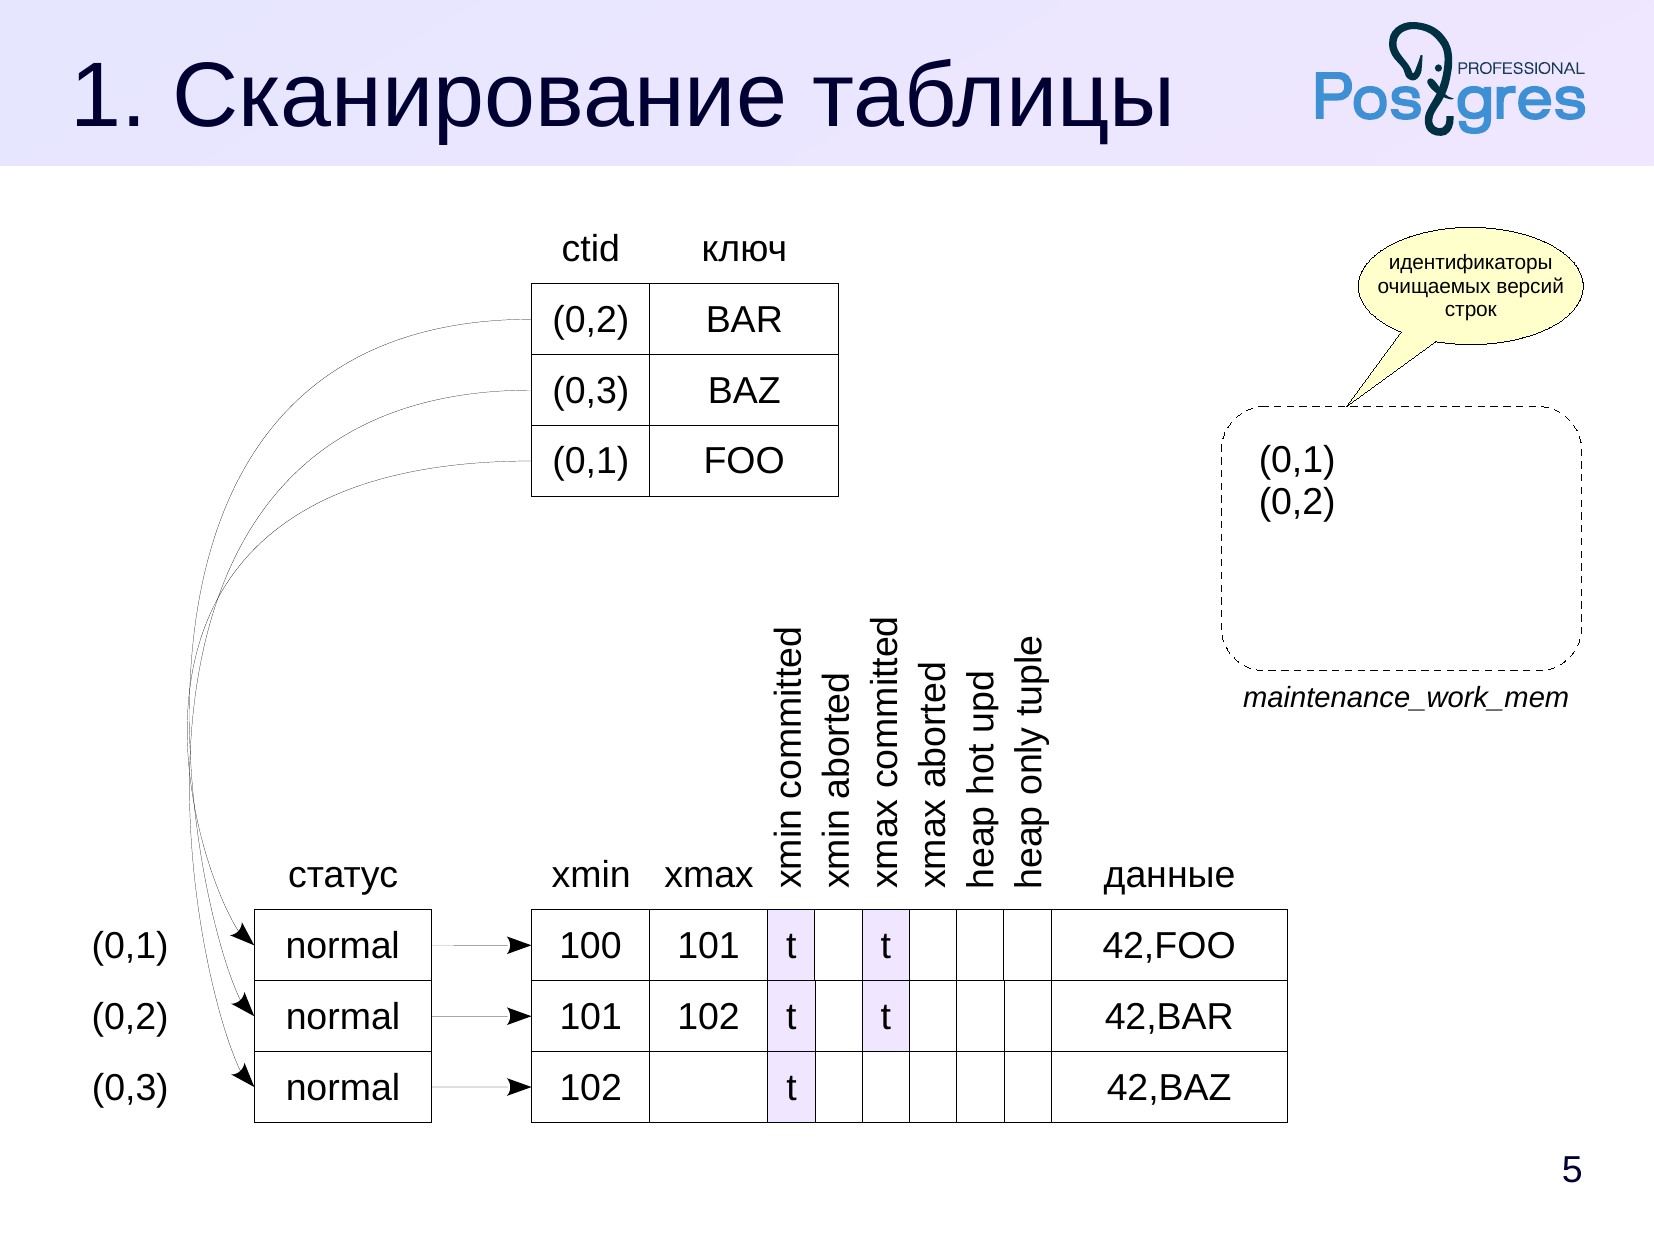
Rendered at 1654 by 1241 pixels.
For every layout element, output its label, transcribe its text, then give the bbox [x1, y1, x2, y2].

text_box t [768, 1051, 815, 1123]
text_box 100 [531, 909, 649, 980]
text_box 42,BAZ [1052, 1051, 1288, 1123]
text_box xmin aborted [812, 590, 855, 904]
text_box t [768, 980, 815, 1051]
text_box идентификаторы очищаемых версий строк [1346, 227, 1584, 407]
text_box xmin committed [762, 590, 812, 904]
text_box xmax committed [855, 590, 902, 904]
text_box FOO [649, 425, 839, 497]
text_box xmax [650, 838, 769, 909]
text_box (0,1) (0,2) [1243, 430, 1351, 530]
text_box (0,3) [531, 354, 649, 425]
text_box статус [254, 839, 432, 909]
text_box ключ [649, 212, 839, 283]
text_box 102 [649, 980, 768, 1051]
text_box (0,1) [71, 909, 190, 980]
title 1. Сканирование таблицы [70, 43, 1241, 147]
text_box normal [254, 1051, 432, 1123]
text_box 102 [531, 1051, 649, 1123]
text_box t [768, 909, 814, 980]
text_box xmin [532, 838, 650, 909]
text_box [1221, 406, 1582, 671]
text_box (0,2) [531, 283, 649, 354]
text_box xmax aborted [902, 590, 951, 904]
text_box normal [254, 980, 432, 1051]
text_box (0,1) [531, 425, 649, 497]
text_box maintenance_work_mem [1228, 673, 1585, 722]
text_box [649, 1051, 768, 1123]
text_box BAZ [649, 354, 839, 425]
text_box 42,BAR [1052, 980, 1288, 1051]
text_box 42,FOO [1052, 909, 1288, 980]
text_box heap hot upd [951, 590, 998, 904]
text_box (0,2) [71, 980, 190, 1051]
text_box данные [1051, 838, 1288, 909]
text_box t [863, 909, 909, 980]
text_box heap only tuple [998, 590, 1059, 904]
text_box BAR [649, 283, 839, 354]
text_box [814, 909, 1052, 1123]
text_box t [863, 980, 909, 1051]
text_box ctid [531, 212, 649, 283]
text_box 101 [649, 909, 768, 980]
text_box (0,3) [71, 1051, 190, 1123]
text_box normal [254, 909, 432, 980]
text_box 101 [531, 980, 649, 1051]
